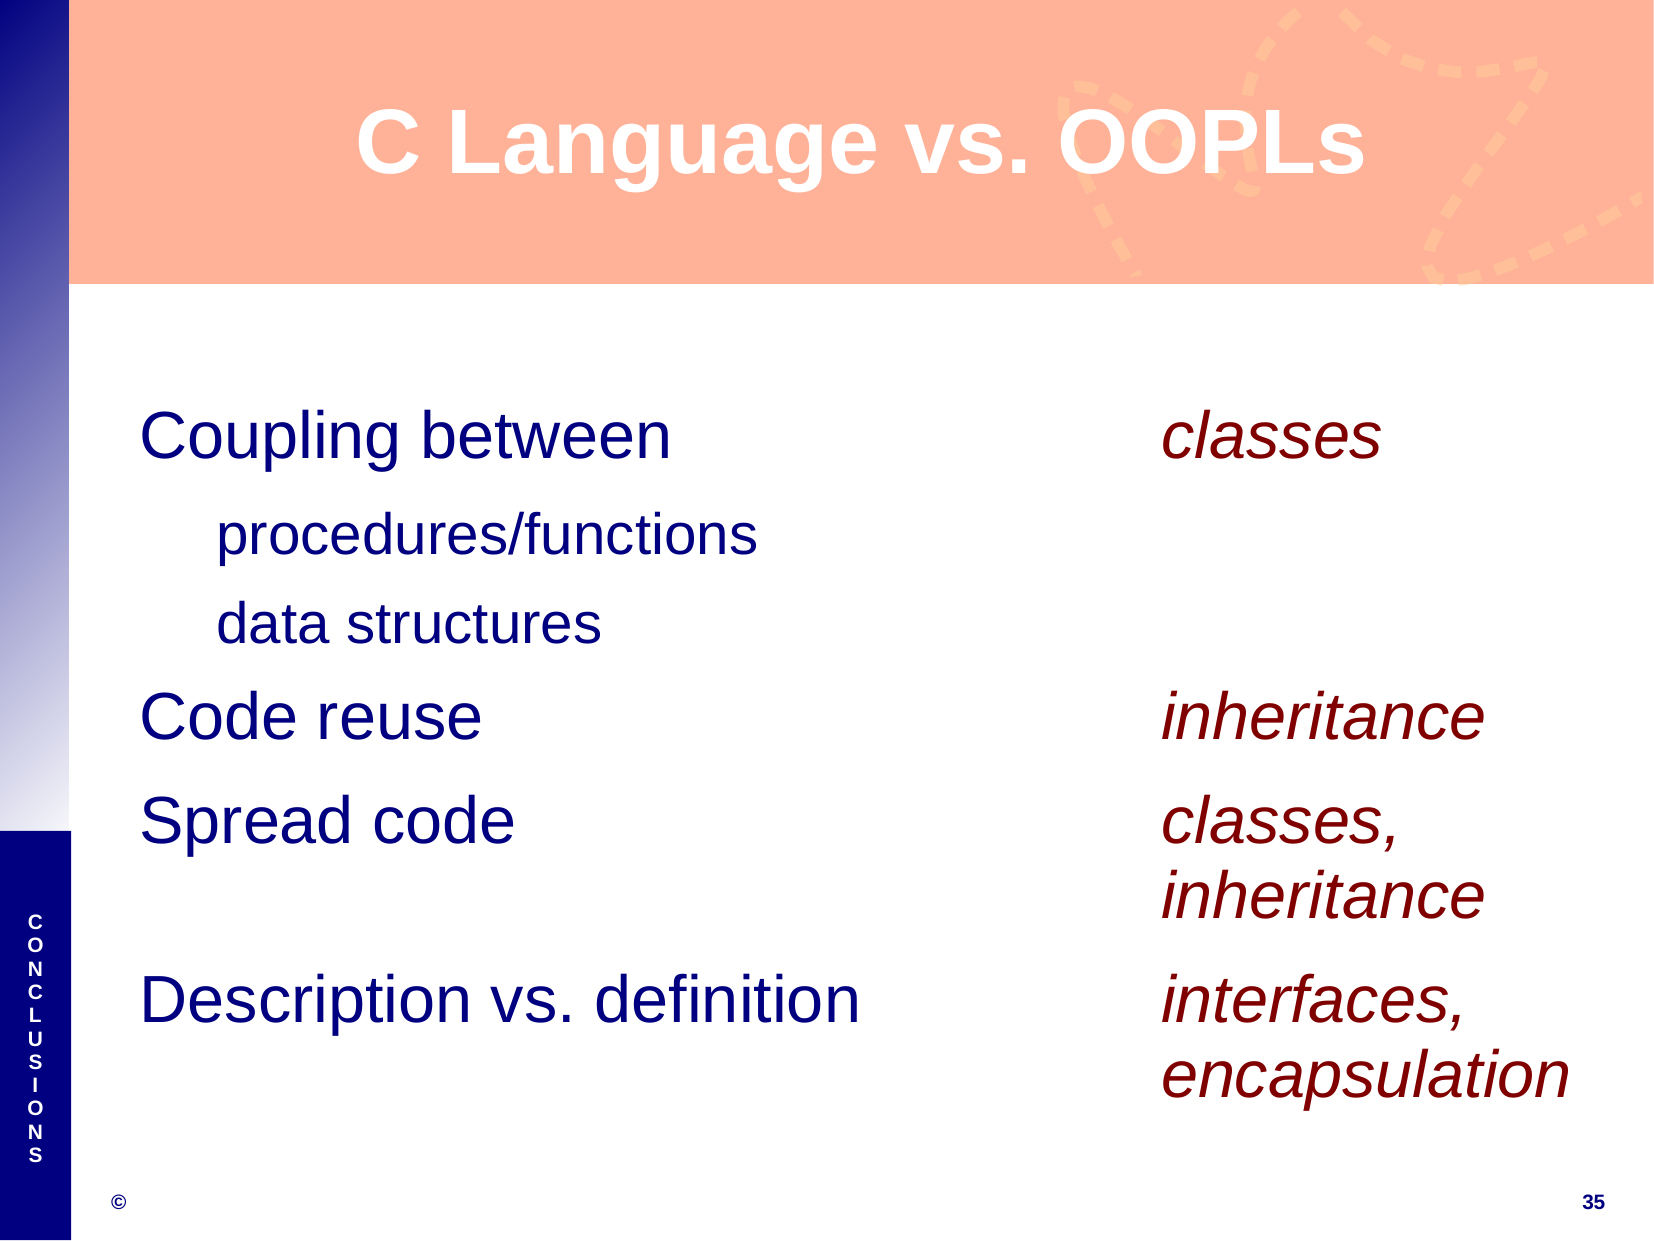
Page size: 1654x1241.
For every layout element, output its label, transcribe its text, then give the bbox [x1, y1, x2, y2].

title C Language vs. OOPLs [108, 37, 1617, 246]
list Coupling between classes procedures/functions data structures Code reuse inheritance Spread code classes, inheritance Description vs. definition interfaces, encapsulation [121, 397, 1596, 1124]
text_box C O N C L U S I O N S [0, 830, 71, 1241]
